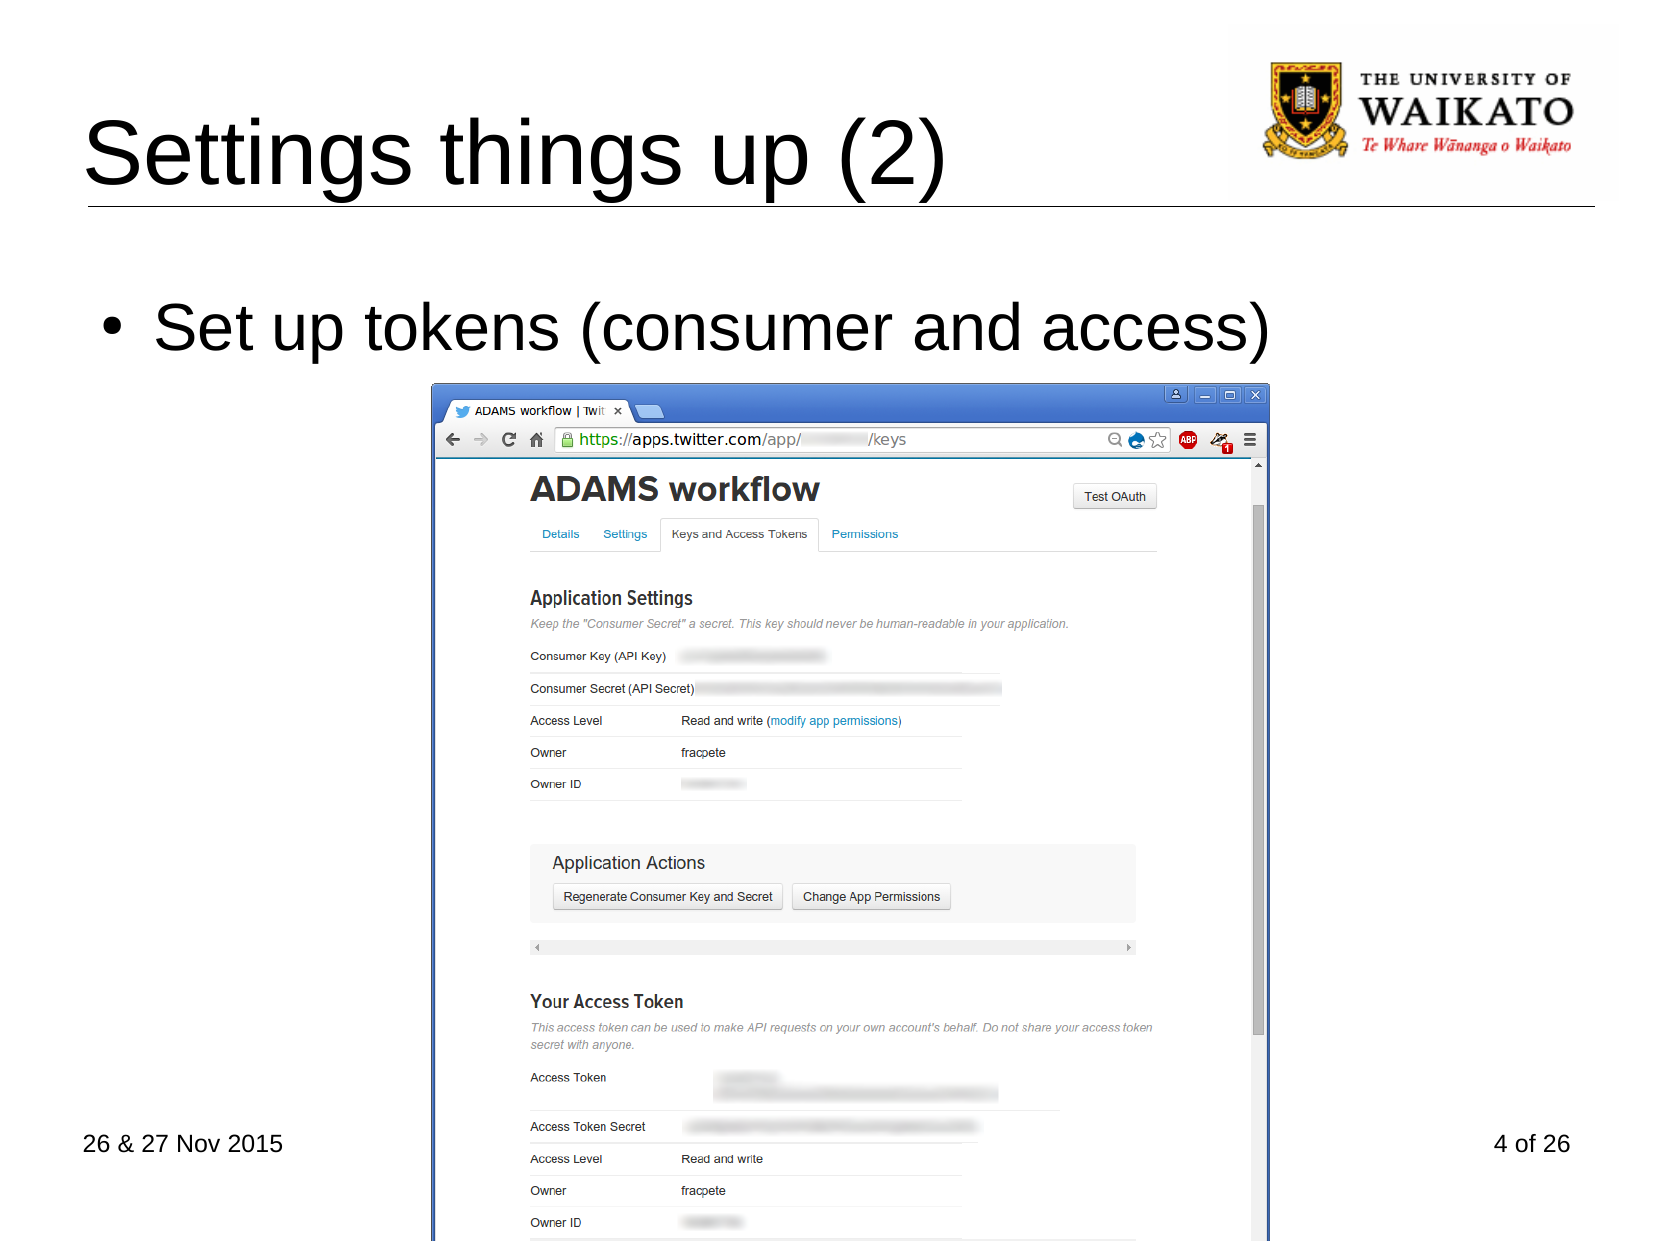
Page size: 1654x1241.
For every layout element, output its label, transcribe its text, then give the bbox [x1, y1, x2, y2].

title Settings things up (2) [82, 49, 1571, 257]
list Set up tokens (consumer and access) [82, 290, 1571, 1010]
picture [431, 383, 1270, 1241]
picture [1228, 24, 1619, 201]
